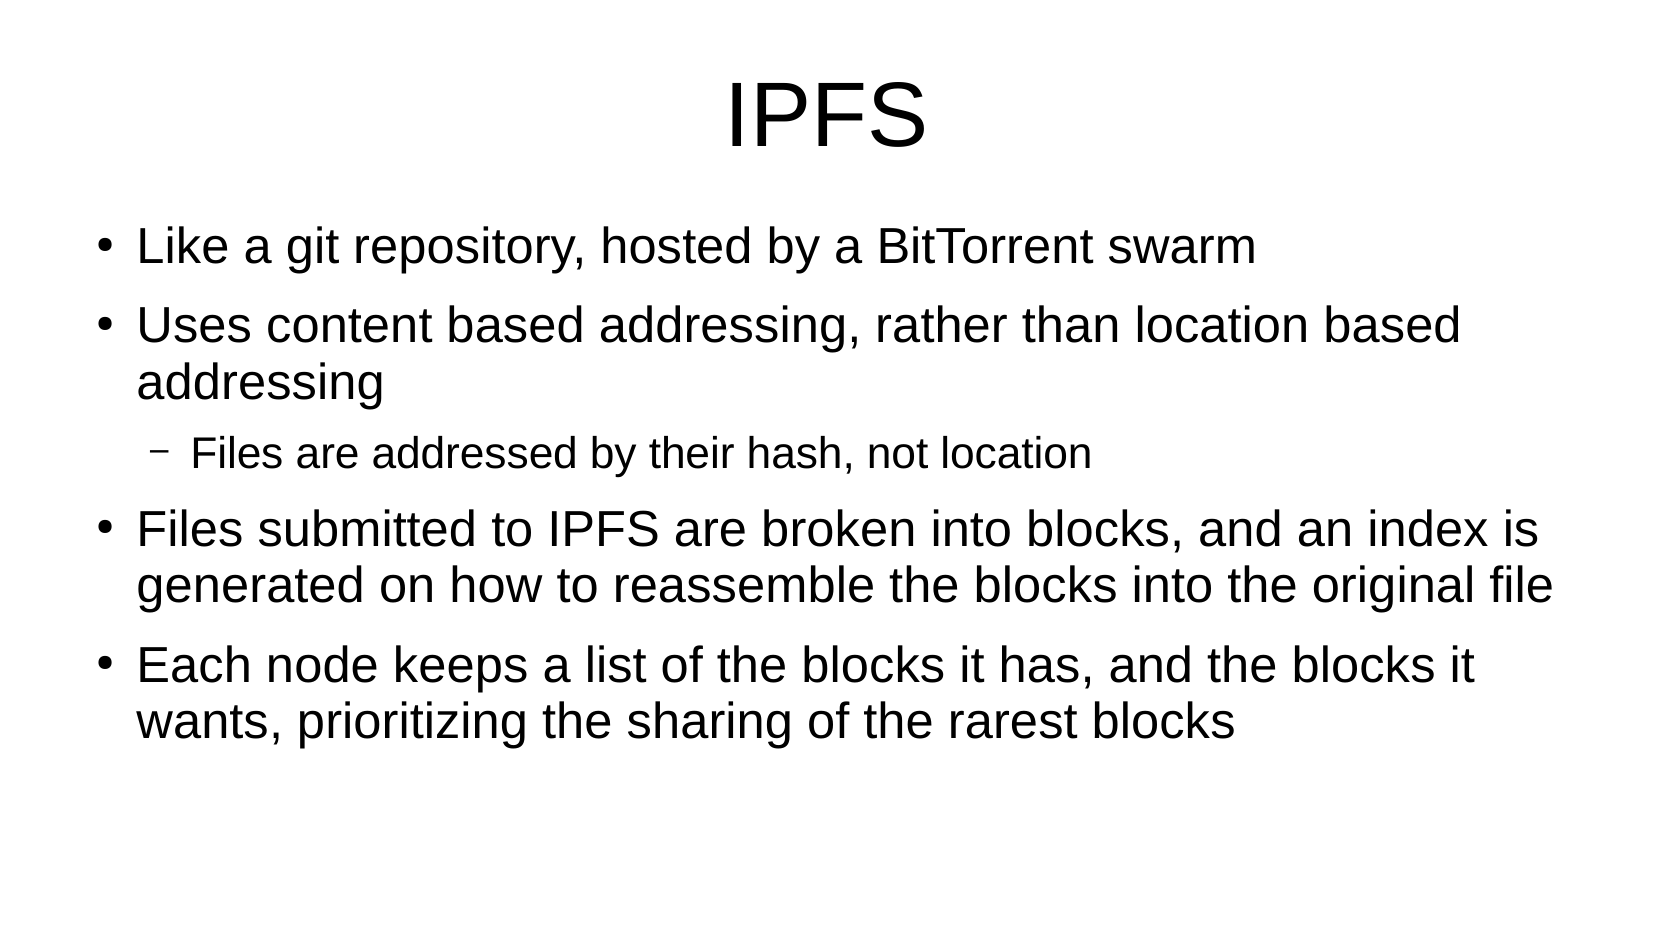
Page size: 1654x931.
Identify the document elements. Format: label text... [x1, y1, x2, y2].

list Like a git repository, hosted by a BitTorrent swarm Uses content based addressing, rather than location based addressing Files are addressed by their hash, not location Files submitted to IPFS are broken into blocks, and an index is generated on how to reassemble the blocks into the original file Each node keeps a list of the blocks it has, and the blocks it wants, prioritizing the sharing of the rarest blocks [82, 217, 1571, 758]
title IPFS [82, 37, 1571, 193]
